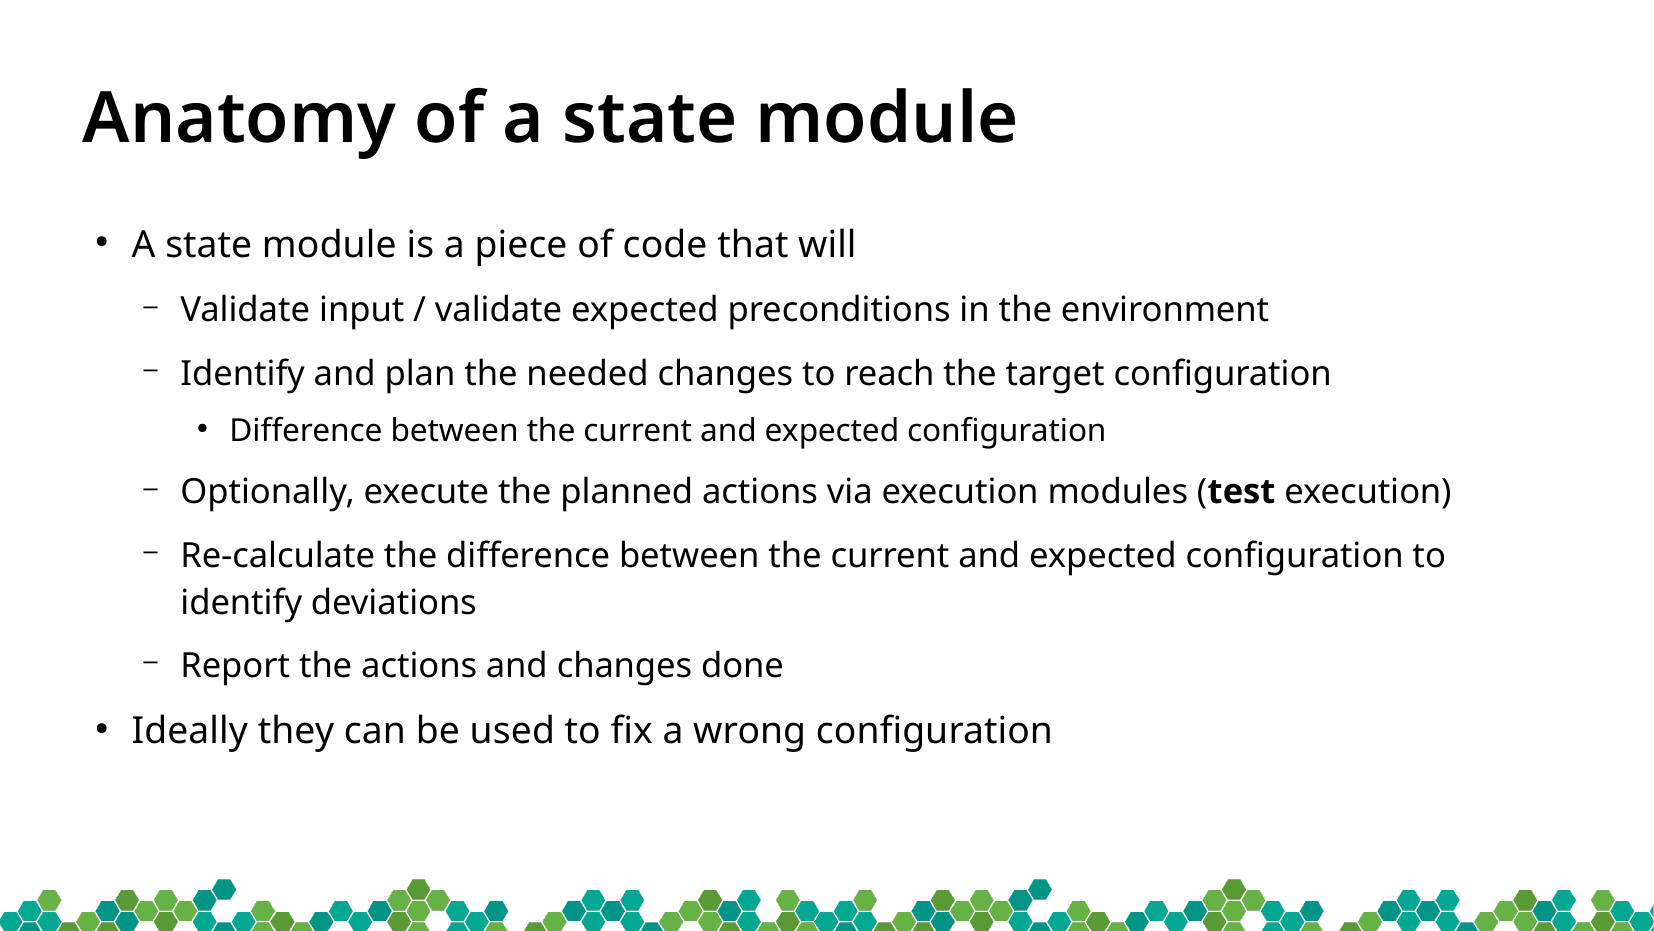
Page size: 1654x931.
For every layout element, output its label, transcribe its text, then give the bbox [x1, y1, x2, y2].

list A state module is a piece of code that will Validate input / validate expected preconditions in the environment Identify and plan the needed changes to reach the target configuration Difference between the current and expected configuration Optionally, execute the planned actions via execution modules (test execution) Re-calculate the difference between the current and expected configuration to identify deviations Report the actions and changes done Ideally they can be used to fix a wrong configuration [82, 217, 1571, 758]
title Anatomy of a state module [82, 37, 1571, 193]
picture [0, 871, 1654, 931]
